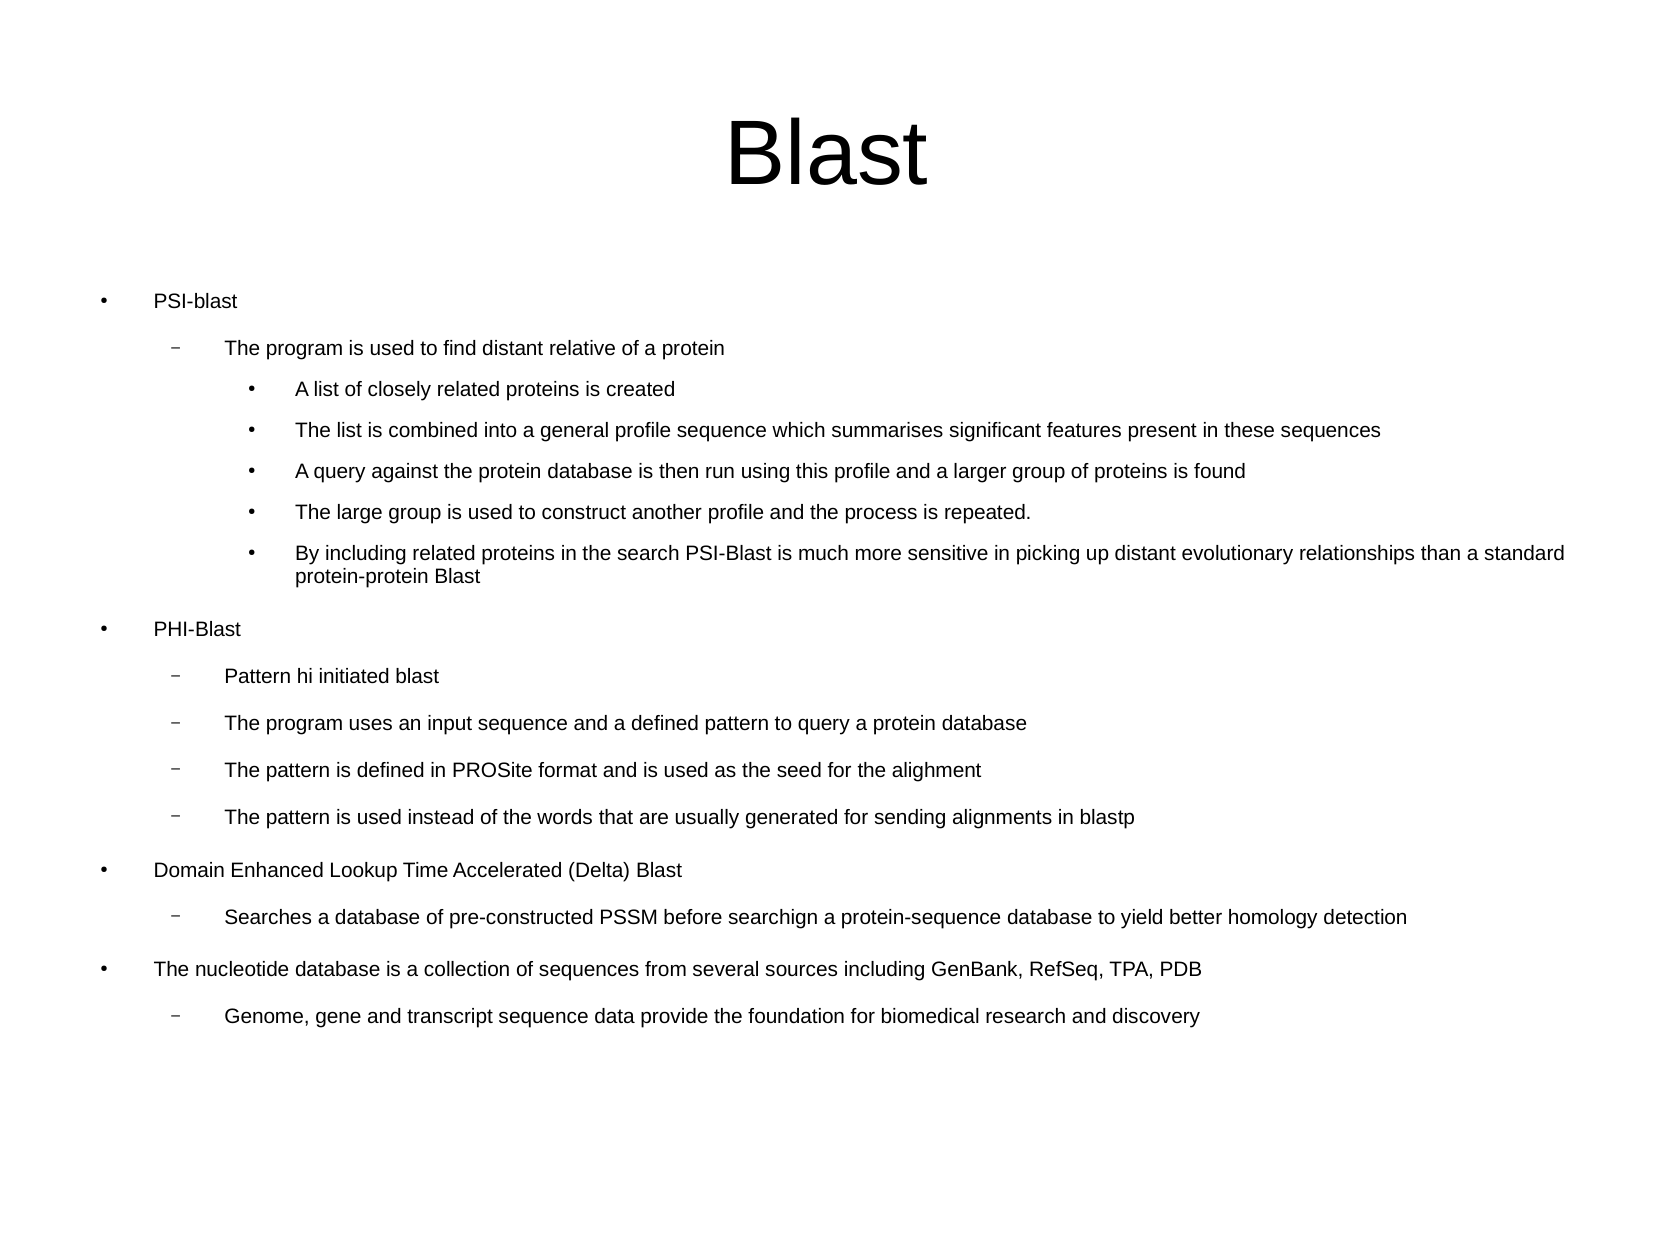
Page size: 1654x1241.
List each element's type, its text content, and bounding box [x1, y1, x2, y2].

title Blast [82, 49, 1571, 257]
list PSI-blast The program is used to find distant relative of a protein A list of closely related proteins is created The list is combined into a general profile sequence which summarises significant features present in these sequences A query against the protein database is then run using this profile and a larger group of proteins is found The large group is used to construct another profile and the process is repeated. By including related proteins in the search PSI-Blast is much more sensitive in picking up distant evolutionary relationships than a standard protein-protein Blast PHI-Blast Pattern hi initiated blast The program uses an input sequence and a defined pattern to query a protein database The pattern is defined in PROSite format and is used as the seed for the alighment The pattern is used instead of the words that are usually generated for sending alignments in blastp Domain Enhanced Lookup Time Accelerated (Delta) Blast Searches a database of pre-constructed PSSM before searchign a protein-sequence database to yield better homology detection The nucleotide database is a collection of sequences from several sources including GenBank, RefSeq, TPA, PDB Genome, gene and transcript sequence data provide the foundation for biomedical research and discovery [82, 290, 1571, 1217]
